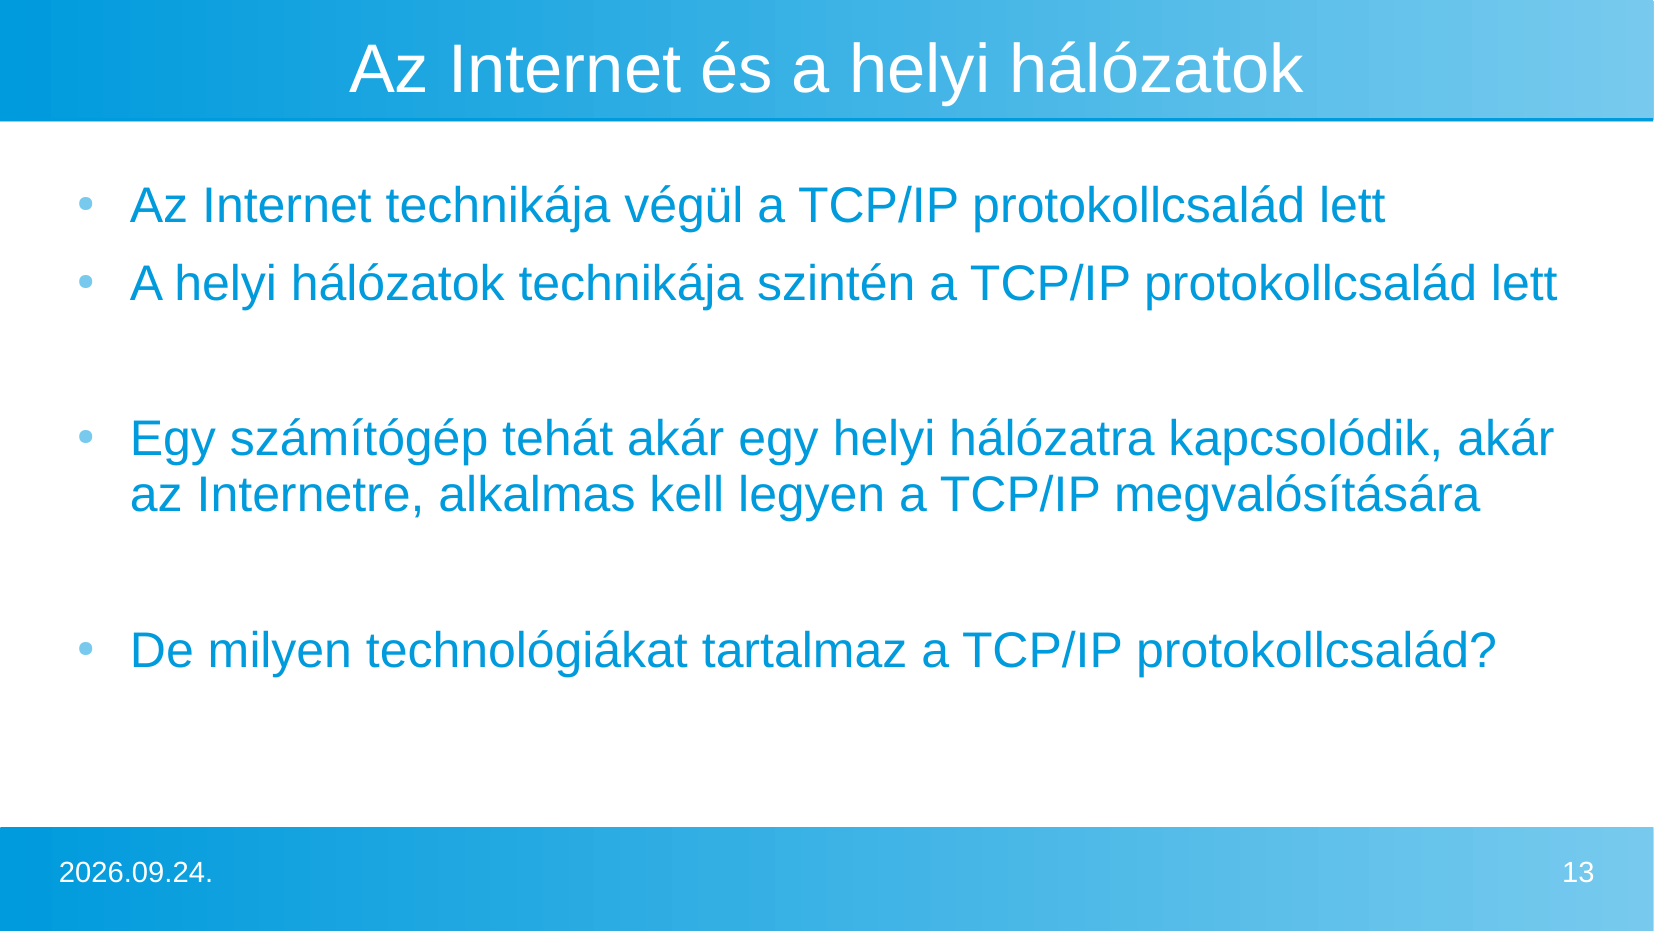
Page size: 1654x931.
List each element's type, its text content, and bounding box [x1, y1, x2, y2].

title Az Internet és a helyi hálózatok [59, 29, 1595, 108]
list Az Internet technikája végül a TCP/IP protokollcsalád lett A helyi hálózatok technikája szintén a TCP/IP protokollcsalád lett Egy számítógép tehát akár egy helyi hálózatra kapcsolódik, akár az Internetre, alkalmas kell legyen a TCP/IP megvalósítására De milyen technológiákat tartalmaz a TCP/IP protokollcsalád? [59, 177, 1595, 768]
